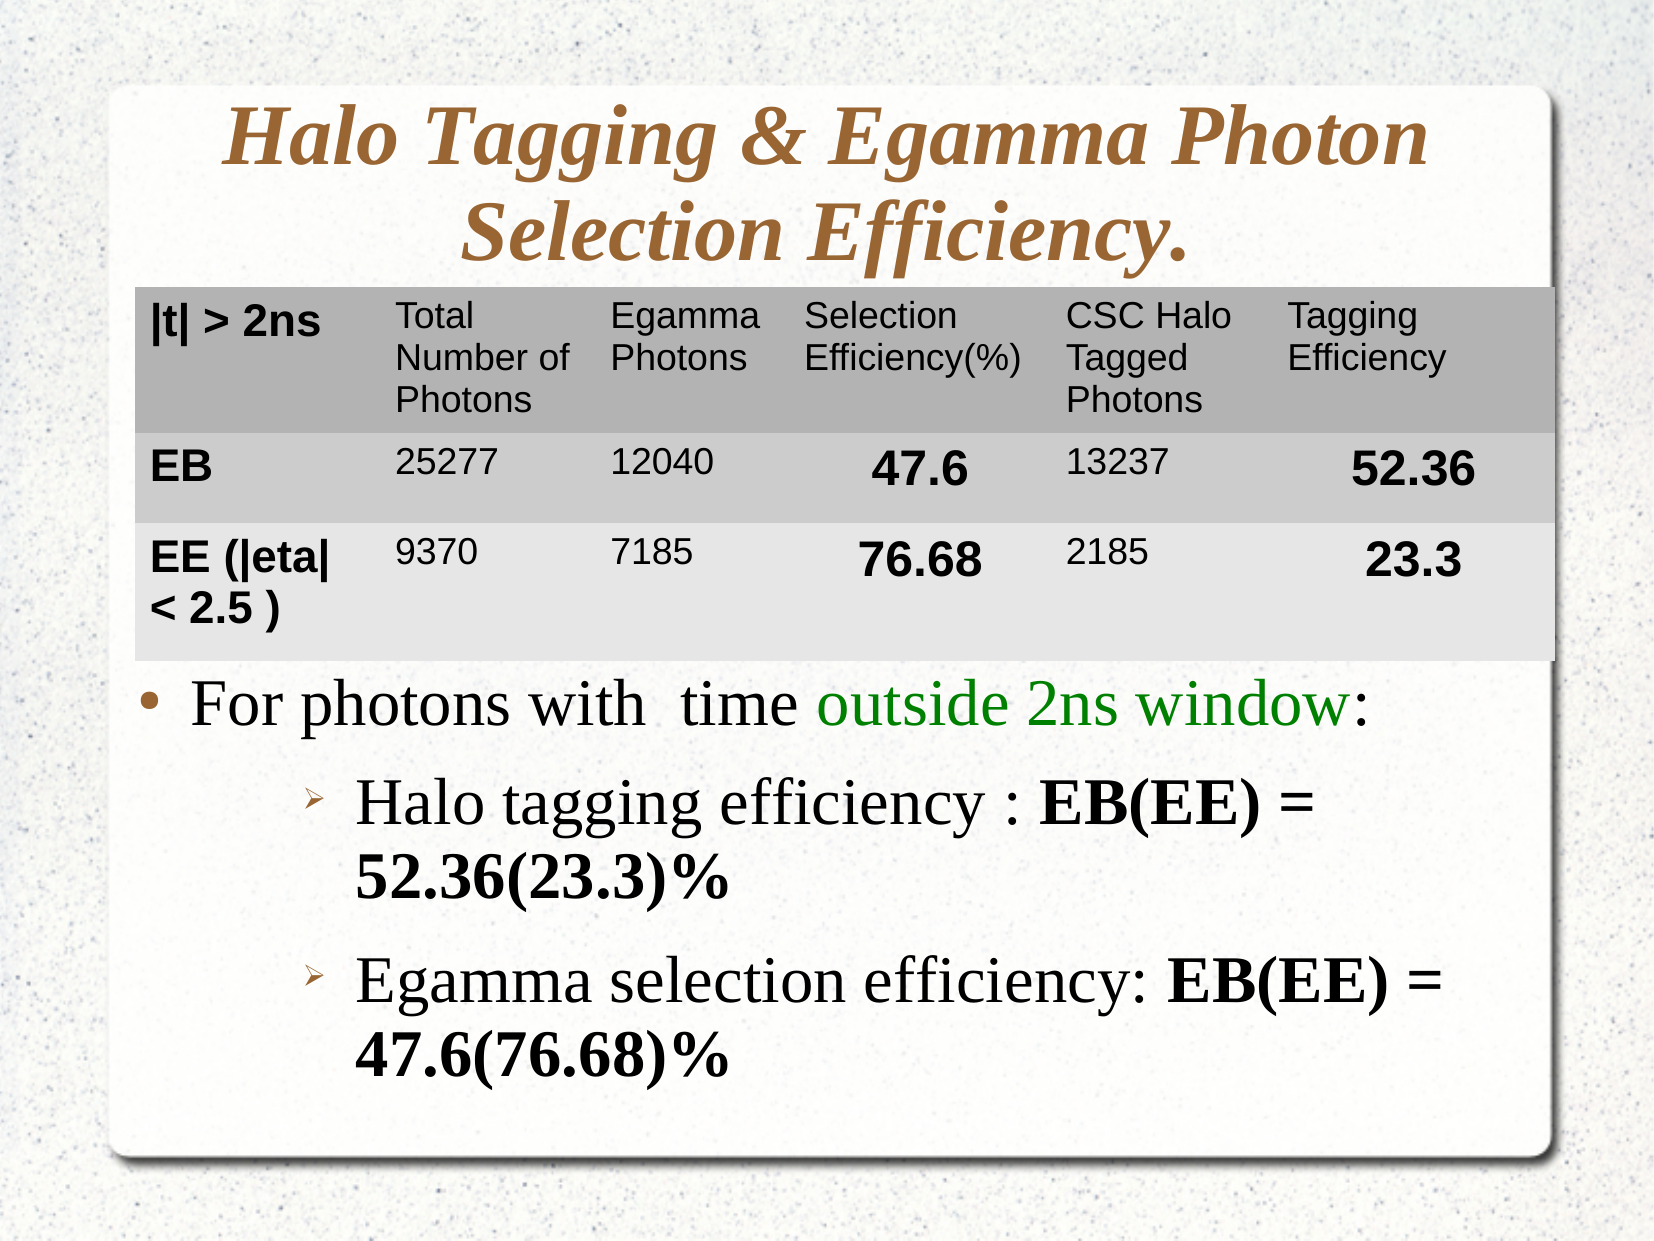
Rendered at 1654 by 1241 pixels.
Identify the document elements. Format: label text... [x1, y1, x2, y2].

table_cell 7185 [596, 523, 789, 661]
table_cell 9370 [380, 523, 596, 661]
table_cell 52.36 [1272, 433, 1555, 523]
table_header |t| > 2ns [135, 287, 380, 433]
table_cell 25277 [380, 433, 596, 523]
table_cell 47.6 [789, 433, 1051, 523]
table_header Selection Efficiency(%) [789, 287, 1051, 433]
list Halo tagging efficiency : EB(EE) = 52.36(23.3)% Egamma selection efficiency: EB(EE) = 47.6(76.68)% [285, 765, 1516, 1096]
table_cell 76.68 [789, 523, 1051, 661]
title Halo Tagging & Egamma Photon Selection Efficiency. [118, 87, 1536, 279]
table_header Egamma Photons [596, 287, 789, 433]
table_cell 2185 [1051, 523, 1272, 661]
table_header Tagging Efficiency [1272, 287, 1555, 433]
picture [0, 0, 1654, 1241]
list For photons with time outside 2ns window: [120, 665, 1531, 751]
table_header CSC Halo Tagged Photons [1051, 287, 1272, 433]
table_cell 13237 [1051, 433, 1272, 523]
table_header Total Number of Photons [380, 287, 596, 433]
table_cell EB [135, 433, 380, 523]
table_cell 12040 [596, 433, 789, 523]
table_cell EE (|eta| < 2.5 ) [135, 523, 380, 661]
table_cell 23.3 [1272, 523, 1555, 661]
